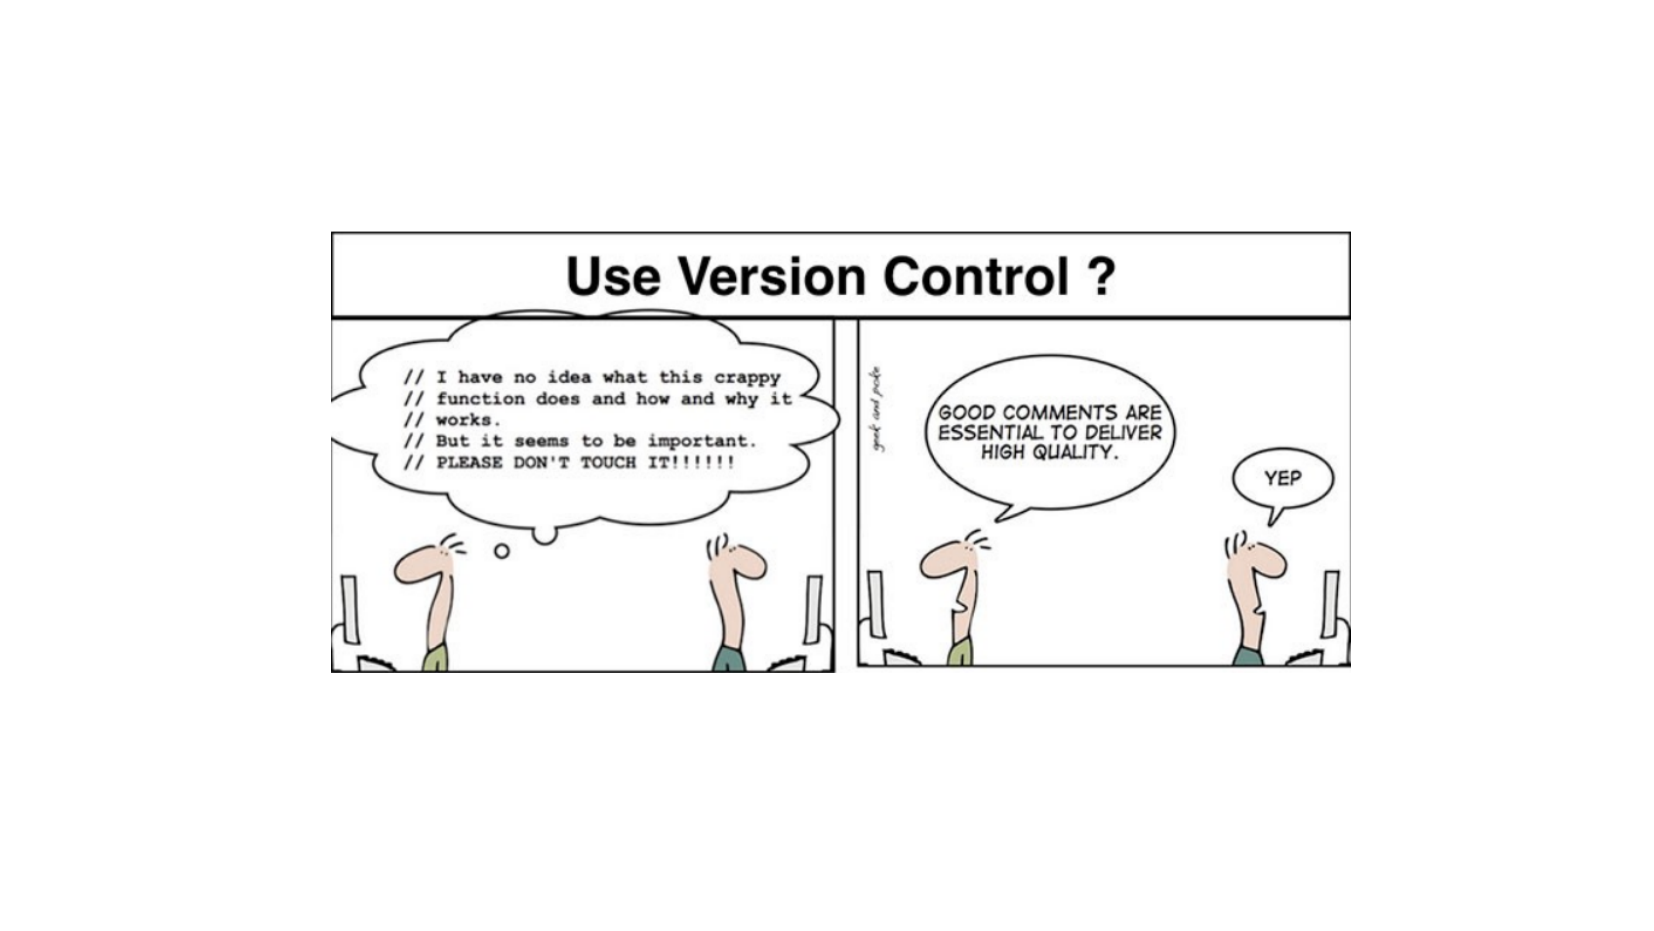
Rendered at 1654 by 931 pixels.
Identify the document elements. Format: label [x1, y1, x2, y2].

picture [331, 227, 1351, 673]
